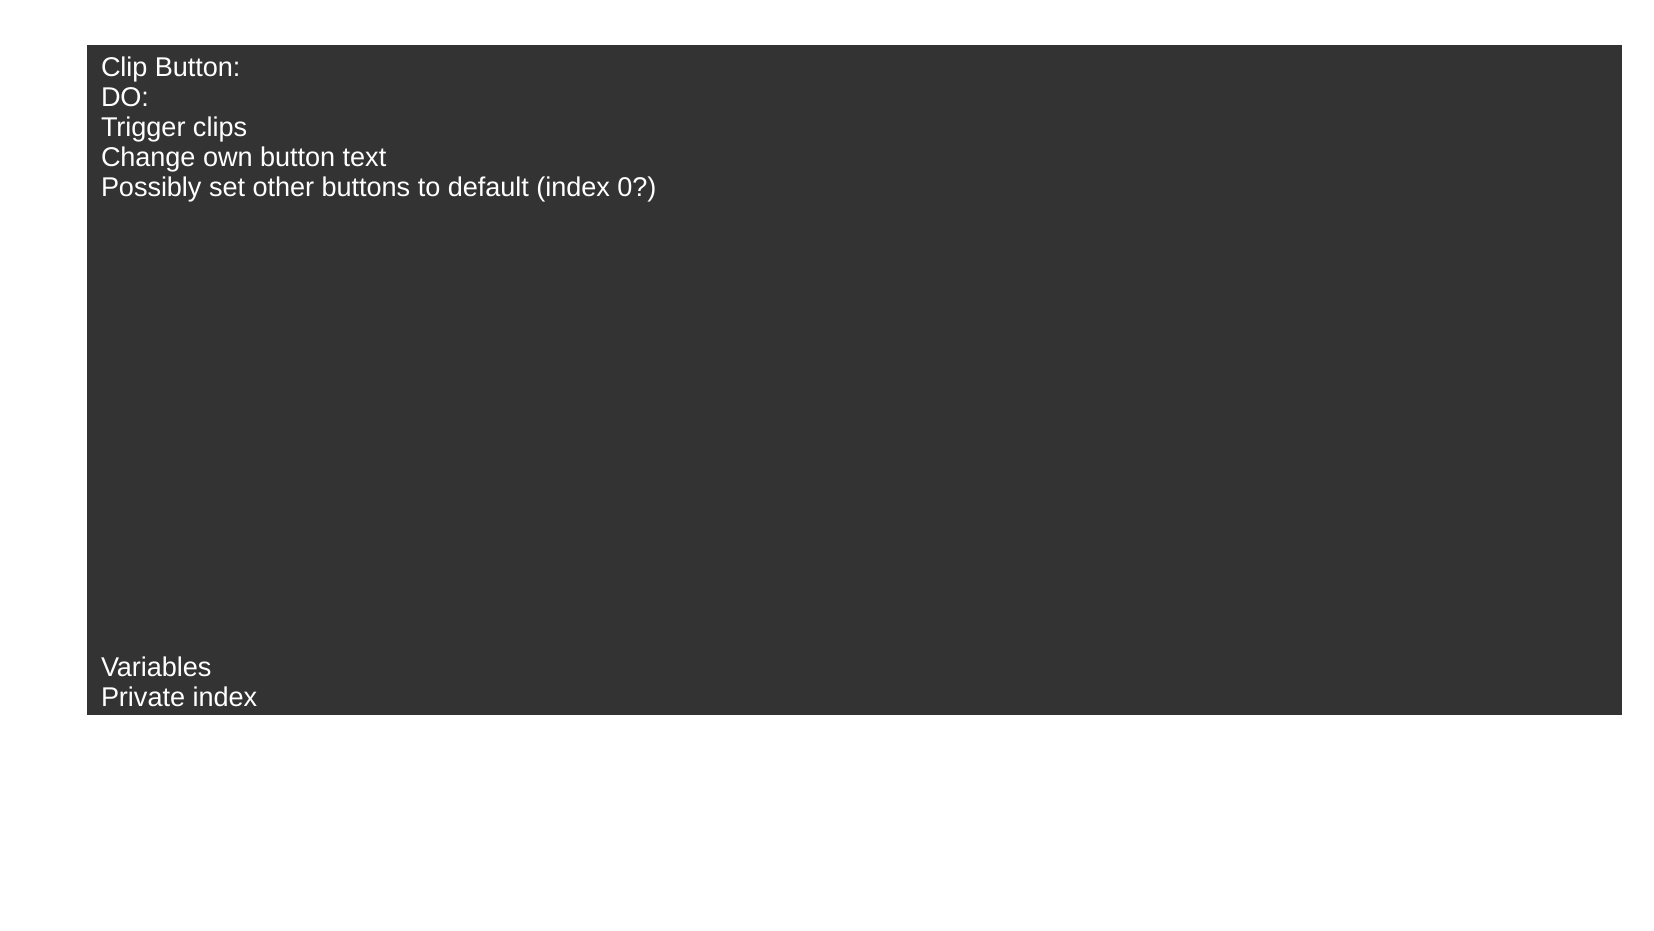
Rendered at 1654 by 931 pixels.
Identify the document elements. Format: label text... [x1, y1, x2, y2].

text_box Clip Button: DO: Trigger clips Change own button text Possibly set other buttons to default (index 0?) Variables Private index Public scene Public ButtonGroup (for all of the same group, each will set all others to index 0) Public bool automatic clip plays (this will just play each clip in the scene based on clicks) Public type? Types: Each click = next clip in scene Create array of click actions [86, 44, 1623, 716]
